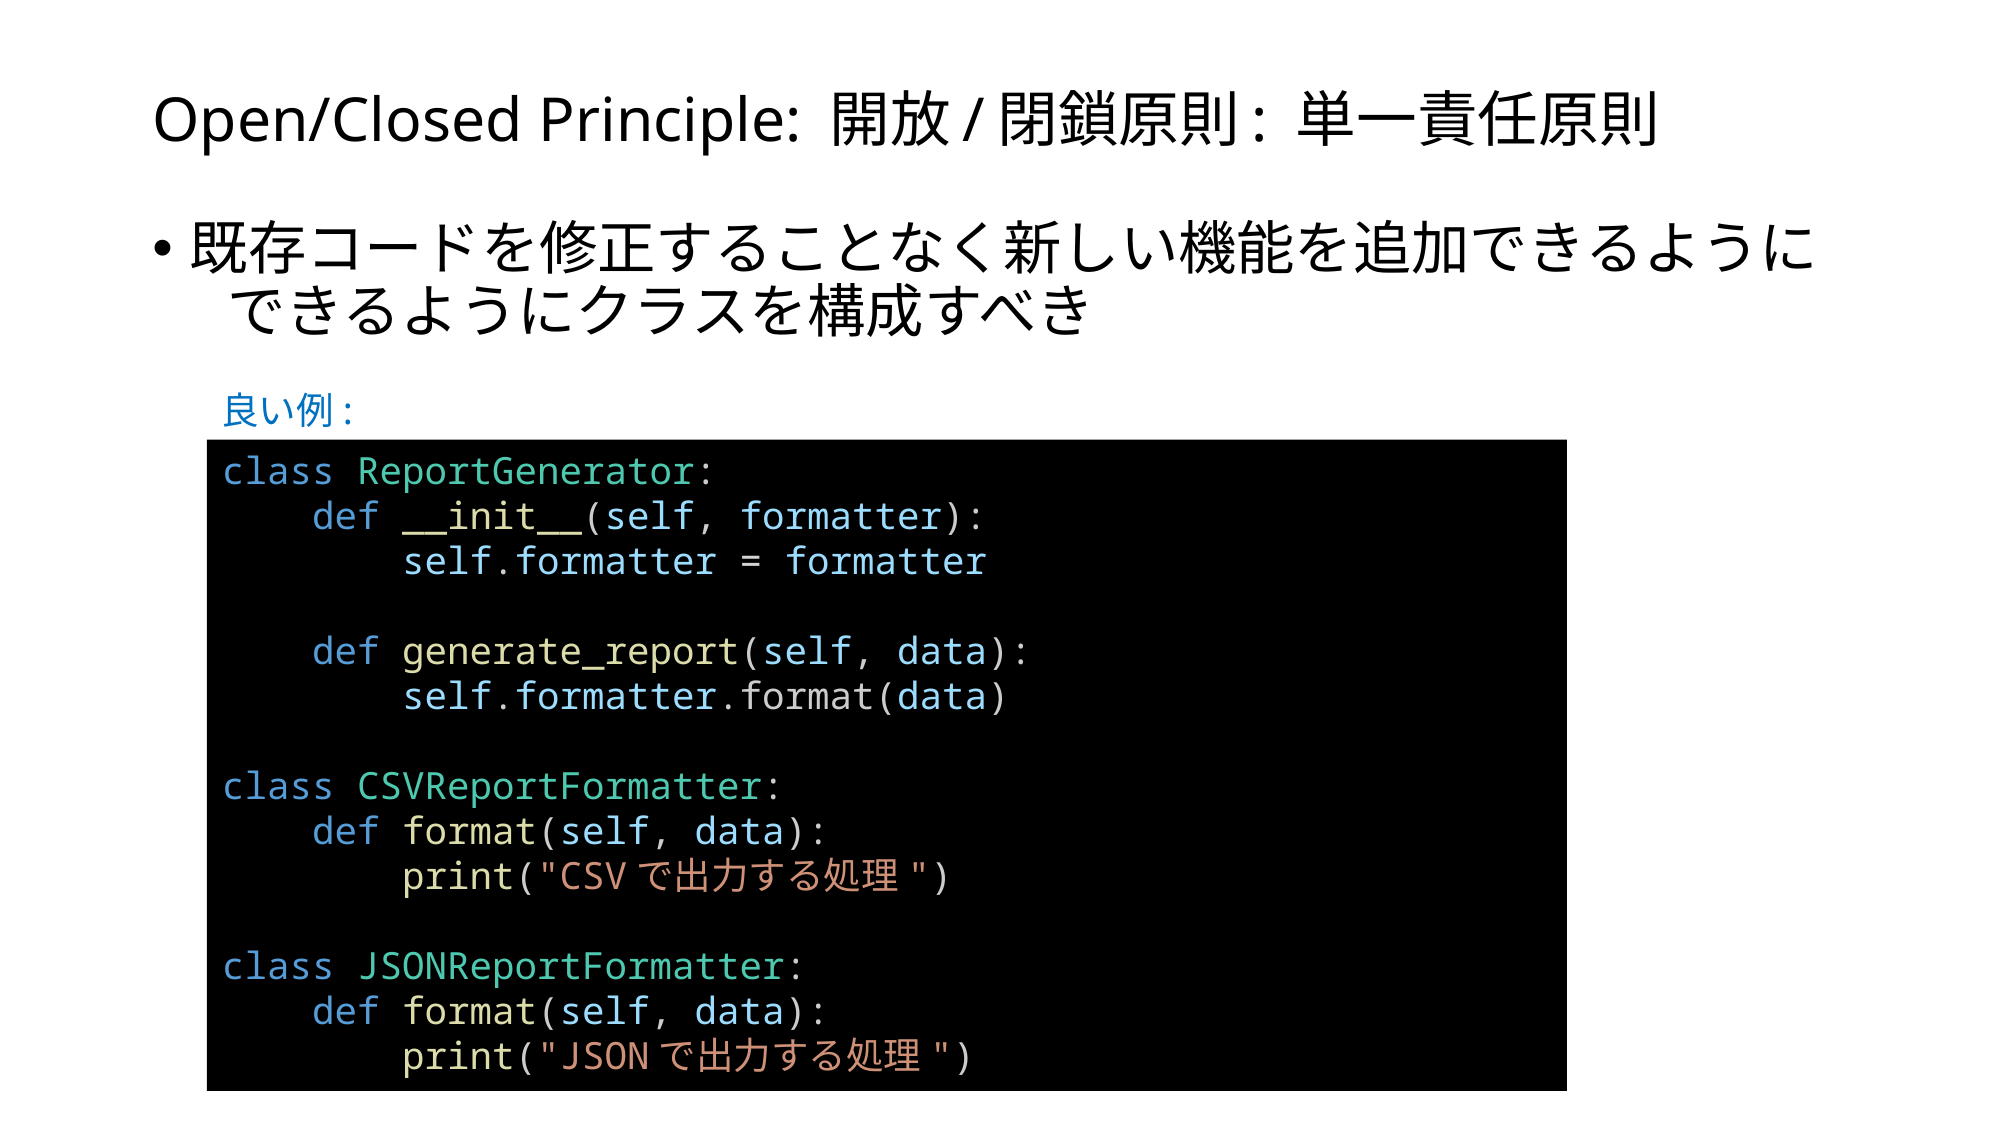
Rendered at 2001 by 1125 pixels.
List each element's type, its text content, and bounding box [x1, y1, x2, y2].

text_box class ReportGenerator: def __init__(self, formatter): self.formatter = formatter def generate_report(self, data): self.formatter.format(data) class CSVReportFormatter: def format(self, data): print("CSVで出力する処理") class JSONReportFormatter: def format(self, data): print("JSONで出力する処理") [206, 439, 1567, 1091]
text_box 良い例: [206, 379, 657, 439]
list 既存コードを修正することなく新しい機能を追加できるようにできるようにクラスを構成すべき [137, 212, 1863, 366]
title Open/Closed Principle: 開放/閉鎖原則: 単一責任原則 [137, 59, 1863, 184]
